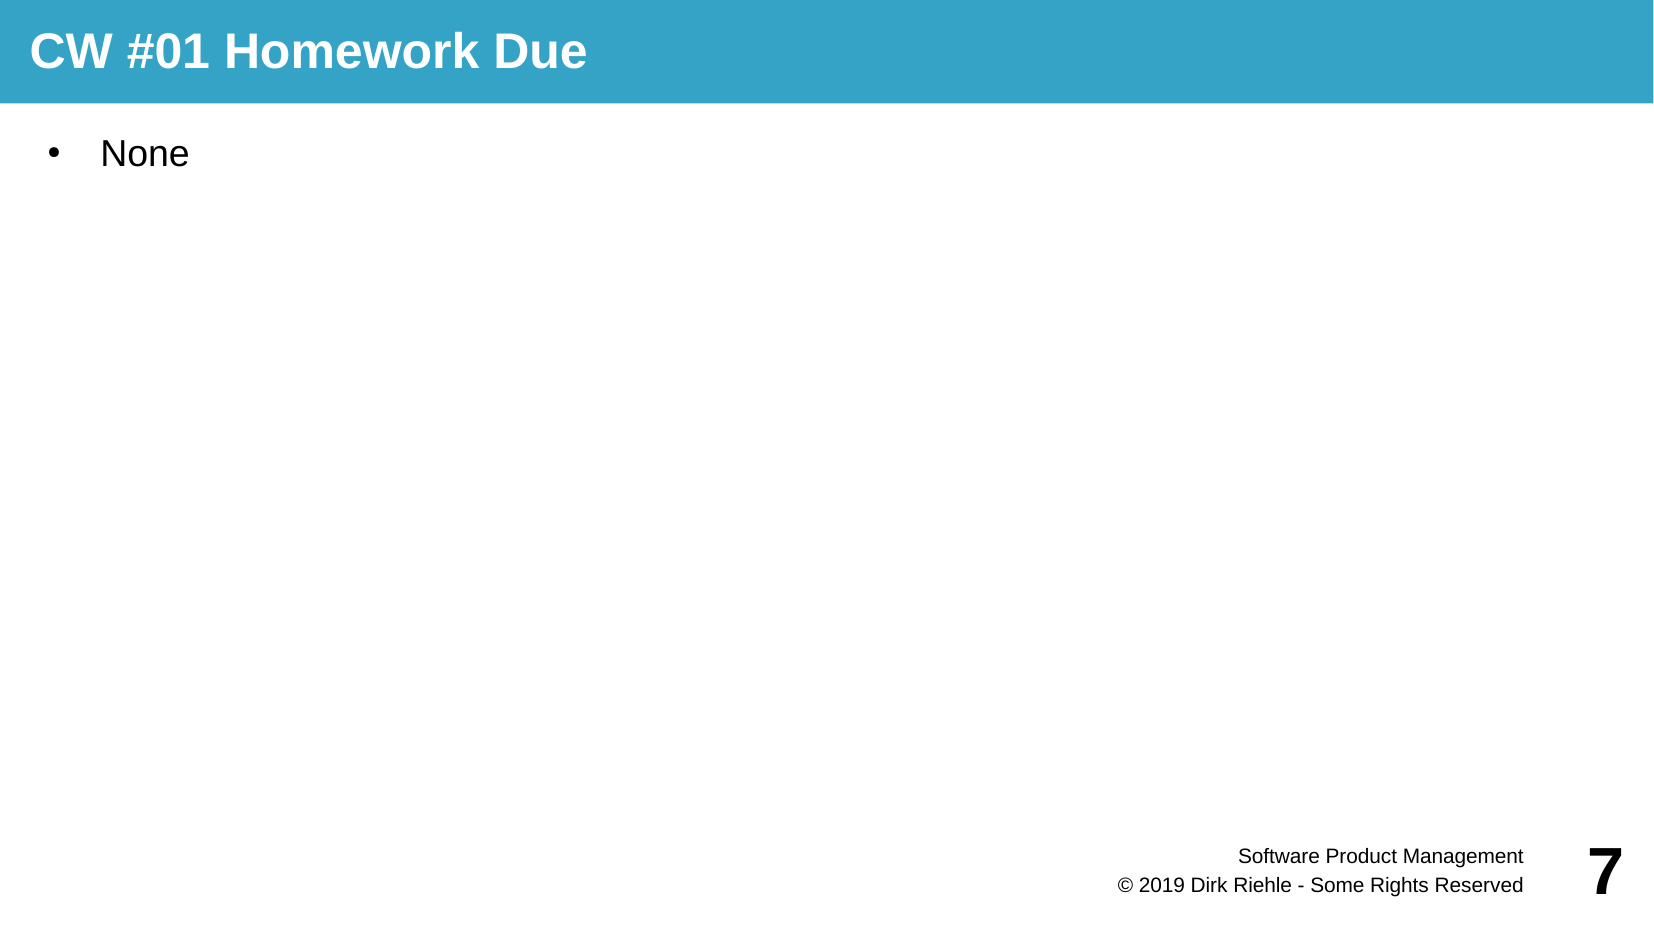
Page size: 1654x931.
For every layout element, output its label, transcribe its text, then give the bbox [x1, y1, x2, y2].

title CW #01 Homework Due [0, 0, 1654, 104]
list None [29, 132, 1625, 798]
